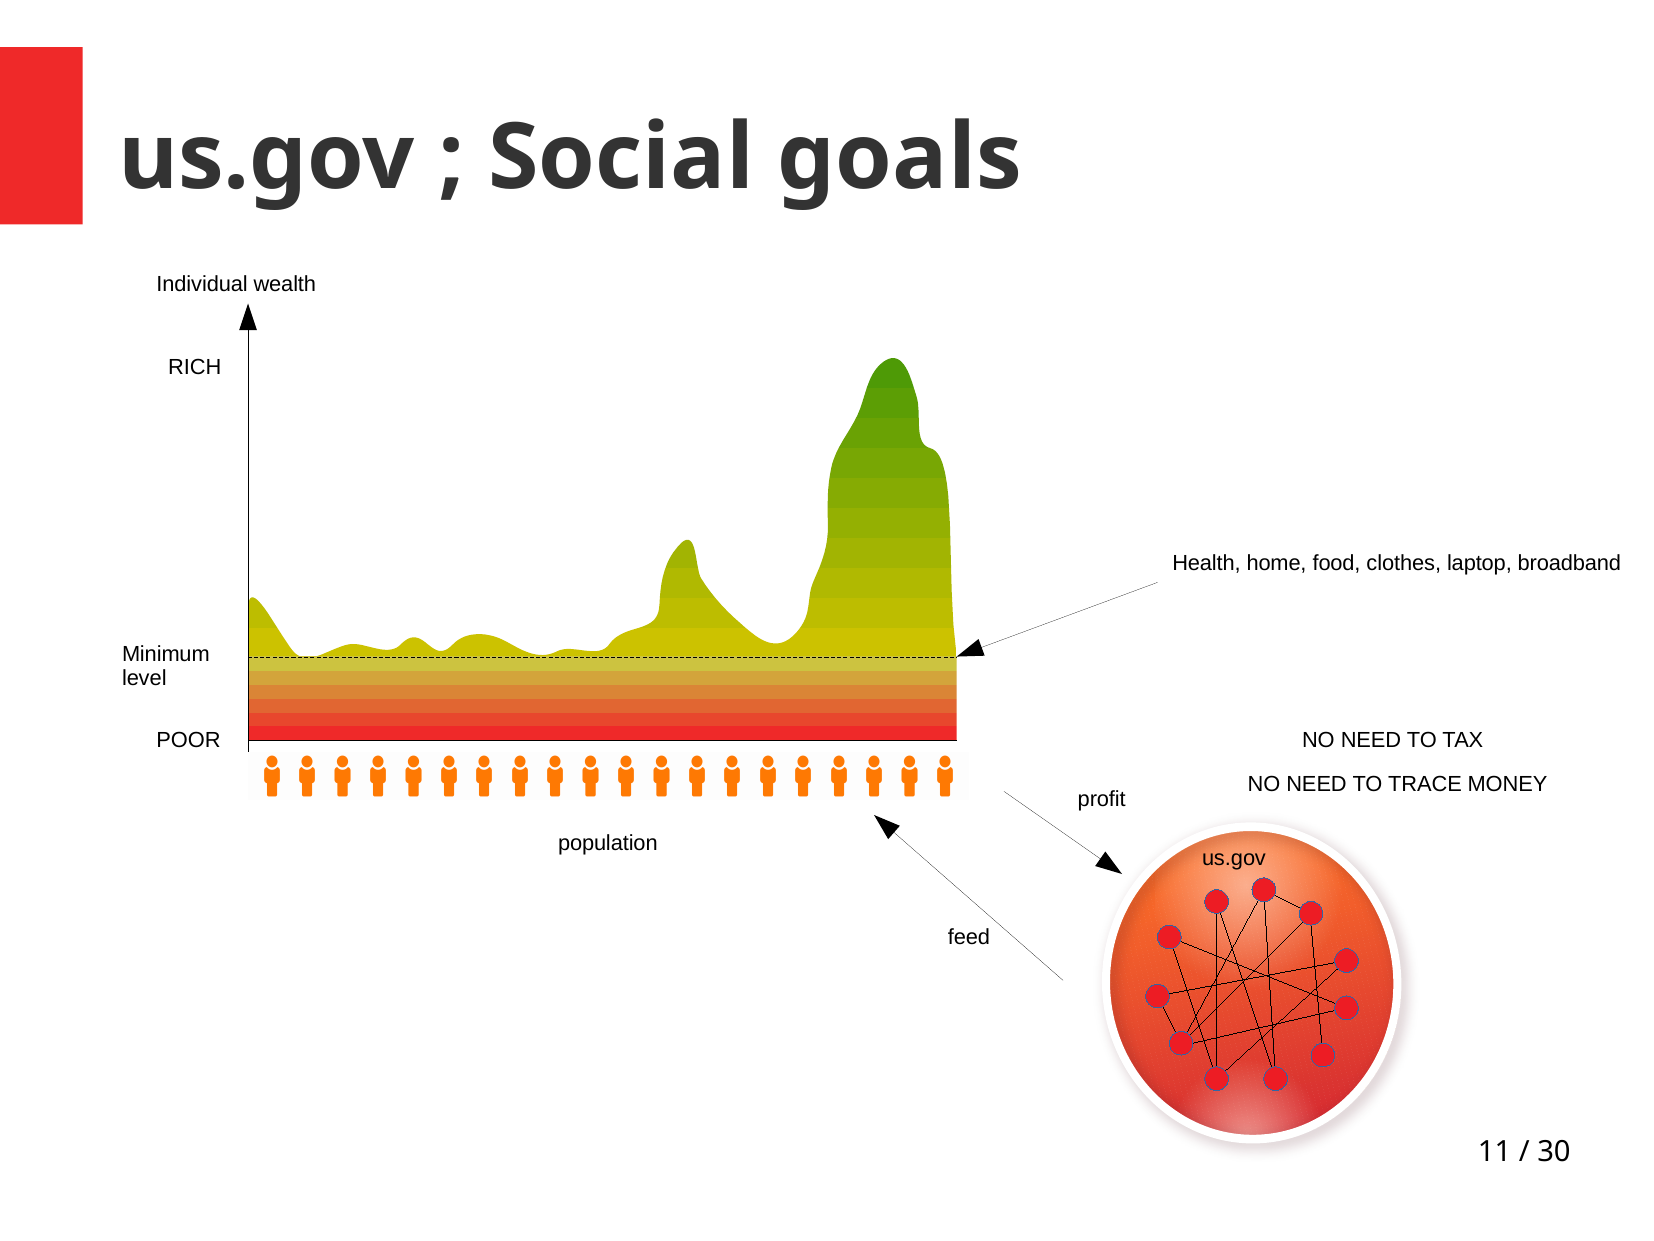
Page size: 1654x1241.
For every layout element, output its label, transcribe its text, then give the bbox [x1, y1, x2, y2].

text_box [1299, 901, 1323, 926]
text_box [1334, 948, 1359, 973]
text_box NO NEED TO TAX [1287, 720, 1499, 760]
text_box [1311, 1043, 1335, 1067]
text_box [249, 358, 957, 740]
text_box NO NEED TO TRACE MONEY [1233, 764, 1563, 804]
text_box [1334, 995, 1359, 1020]
text_box [1204, 889, 1229, 914]
text_box profit [1062, 779, 1141, 819]
text_box [1157, 925, 1182, 949]
text_box Minimum level [107, 634, 225, 698]
picture [248, 752, 969, 800]
picture [1086, 791, 1428, 1171]
text_box [1251, 877, 1276, 902]
text_box [1263, 1066, 1288, 1091]
text_box [1169, 1031, 1193, 1056]
text_box us.gov [1187, 838, 1282, 878]
title us.gov ; Social goals [118, 49, 1571, 257]
text_box feed [933, 917, 1005, 957]
text_box Individual wealth [141, 264, 332, 304]
text_box POOR [141, 720, 236, 765]
text_box Health, home, food, clothes, laptop, broadband [1157, 543, 1637, 583]
text_box [1145, 984, 1170, 1008]
text_box RICH [153, 347, 237, 387]
text_box population [543, 823, 673, 863]
text_box [1204, 1066, 1229, 1091]
